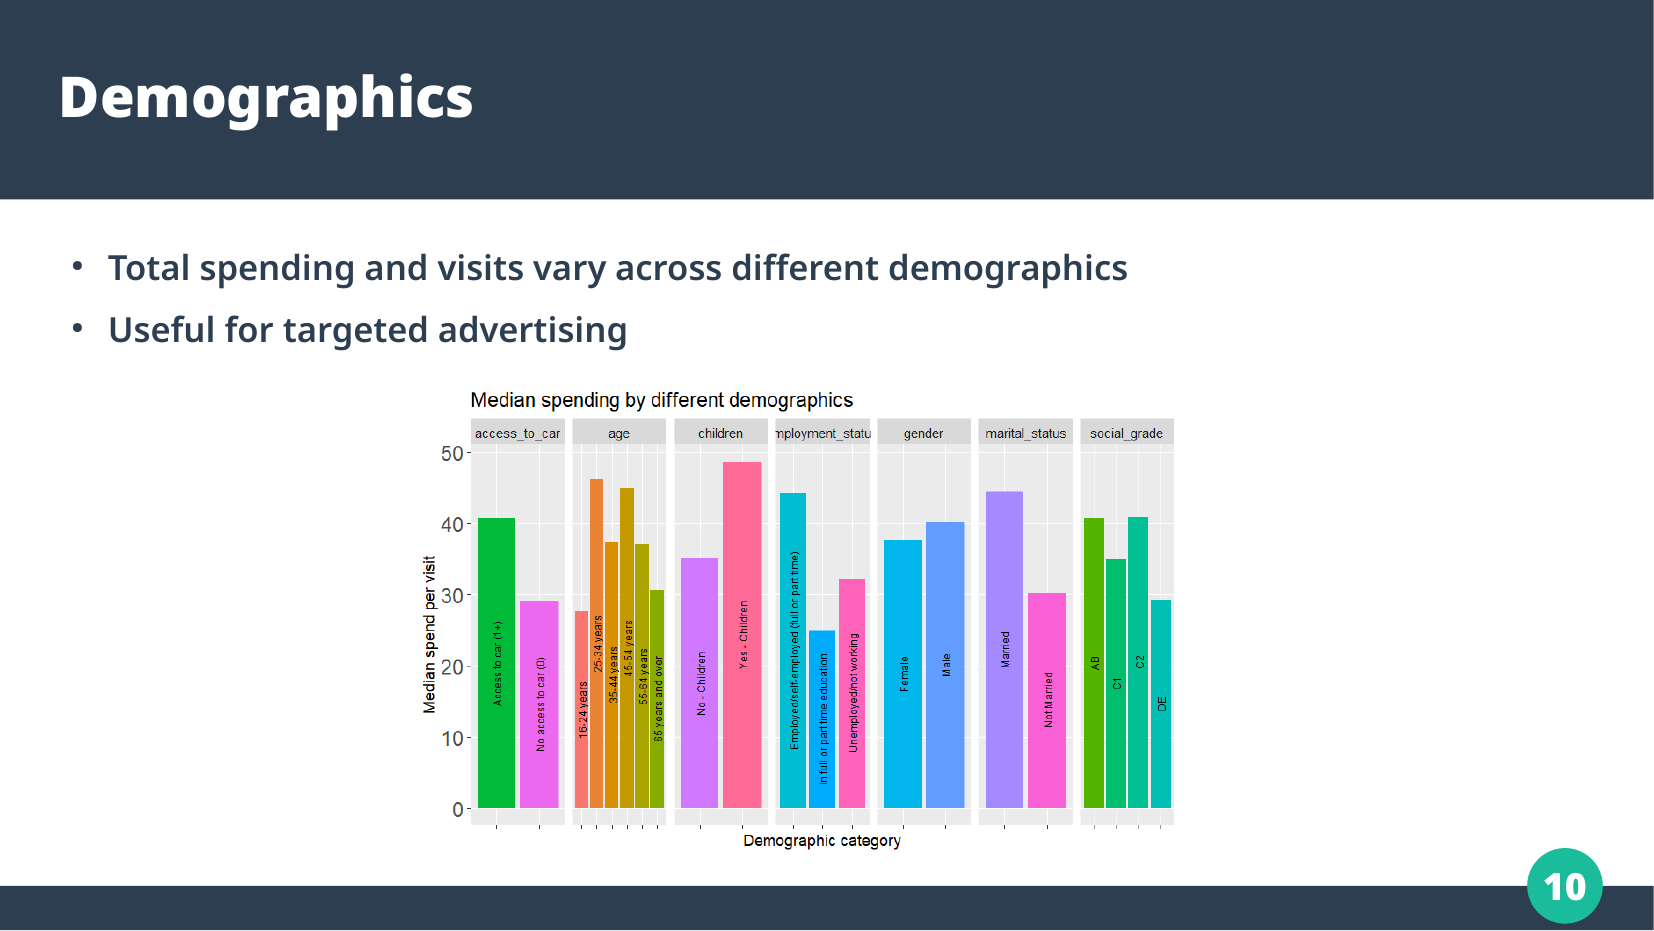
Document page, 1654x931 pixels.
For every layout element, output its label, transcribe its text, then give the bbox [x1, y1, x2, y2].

title Demographics [59, 37, 1595, 155]
picture [413, 382, 1182, 857]
list Total spending and visits vary across different demographics Useful for targeted advertising [59, 243, 1595, 355]
